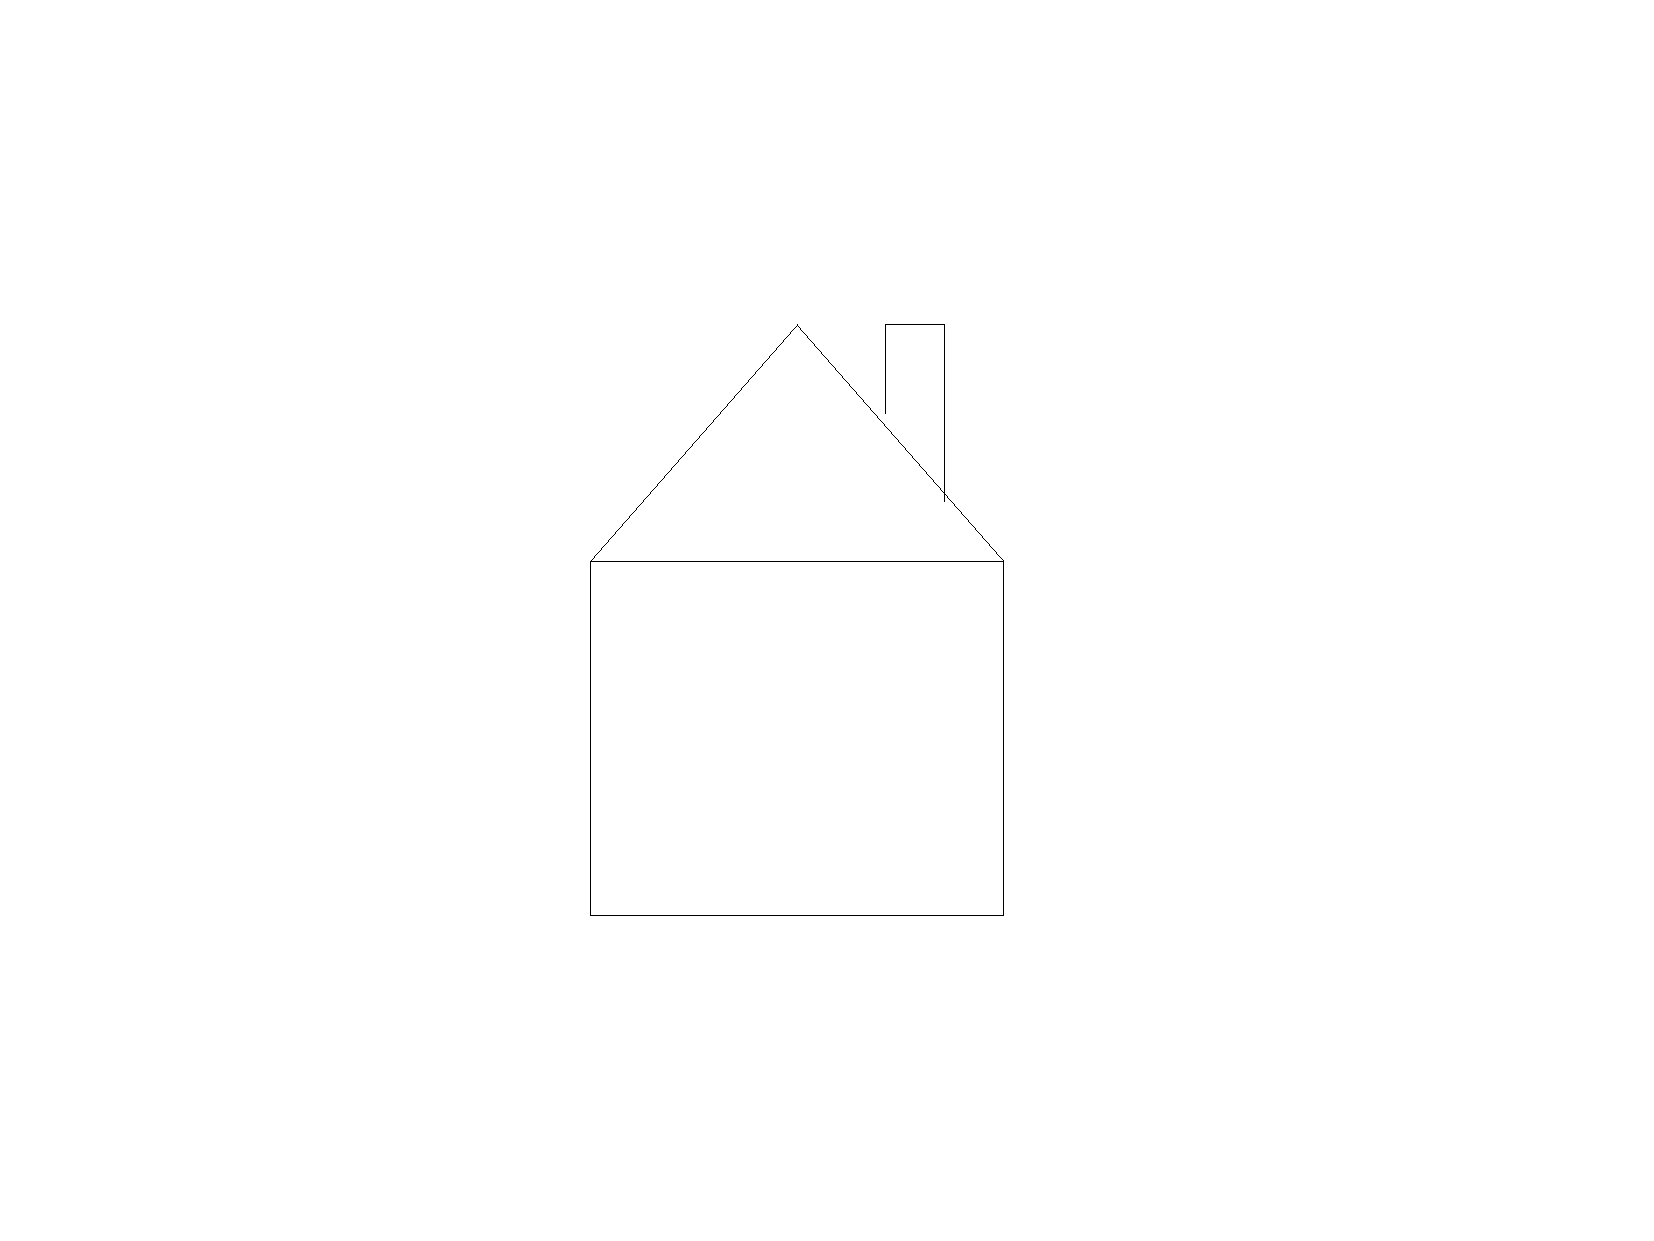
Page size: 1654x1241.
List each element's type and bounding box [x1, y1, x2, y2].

text_box [590, 561, 1004, 916]
